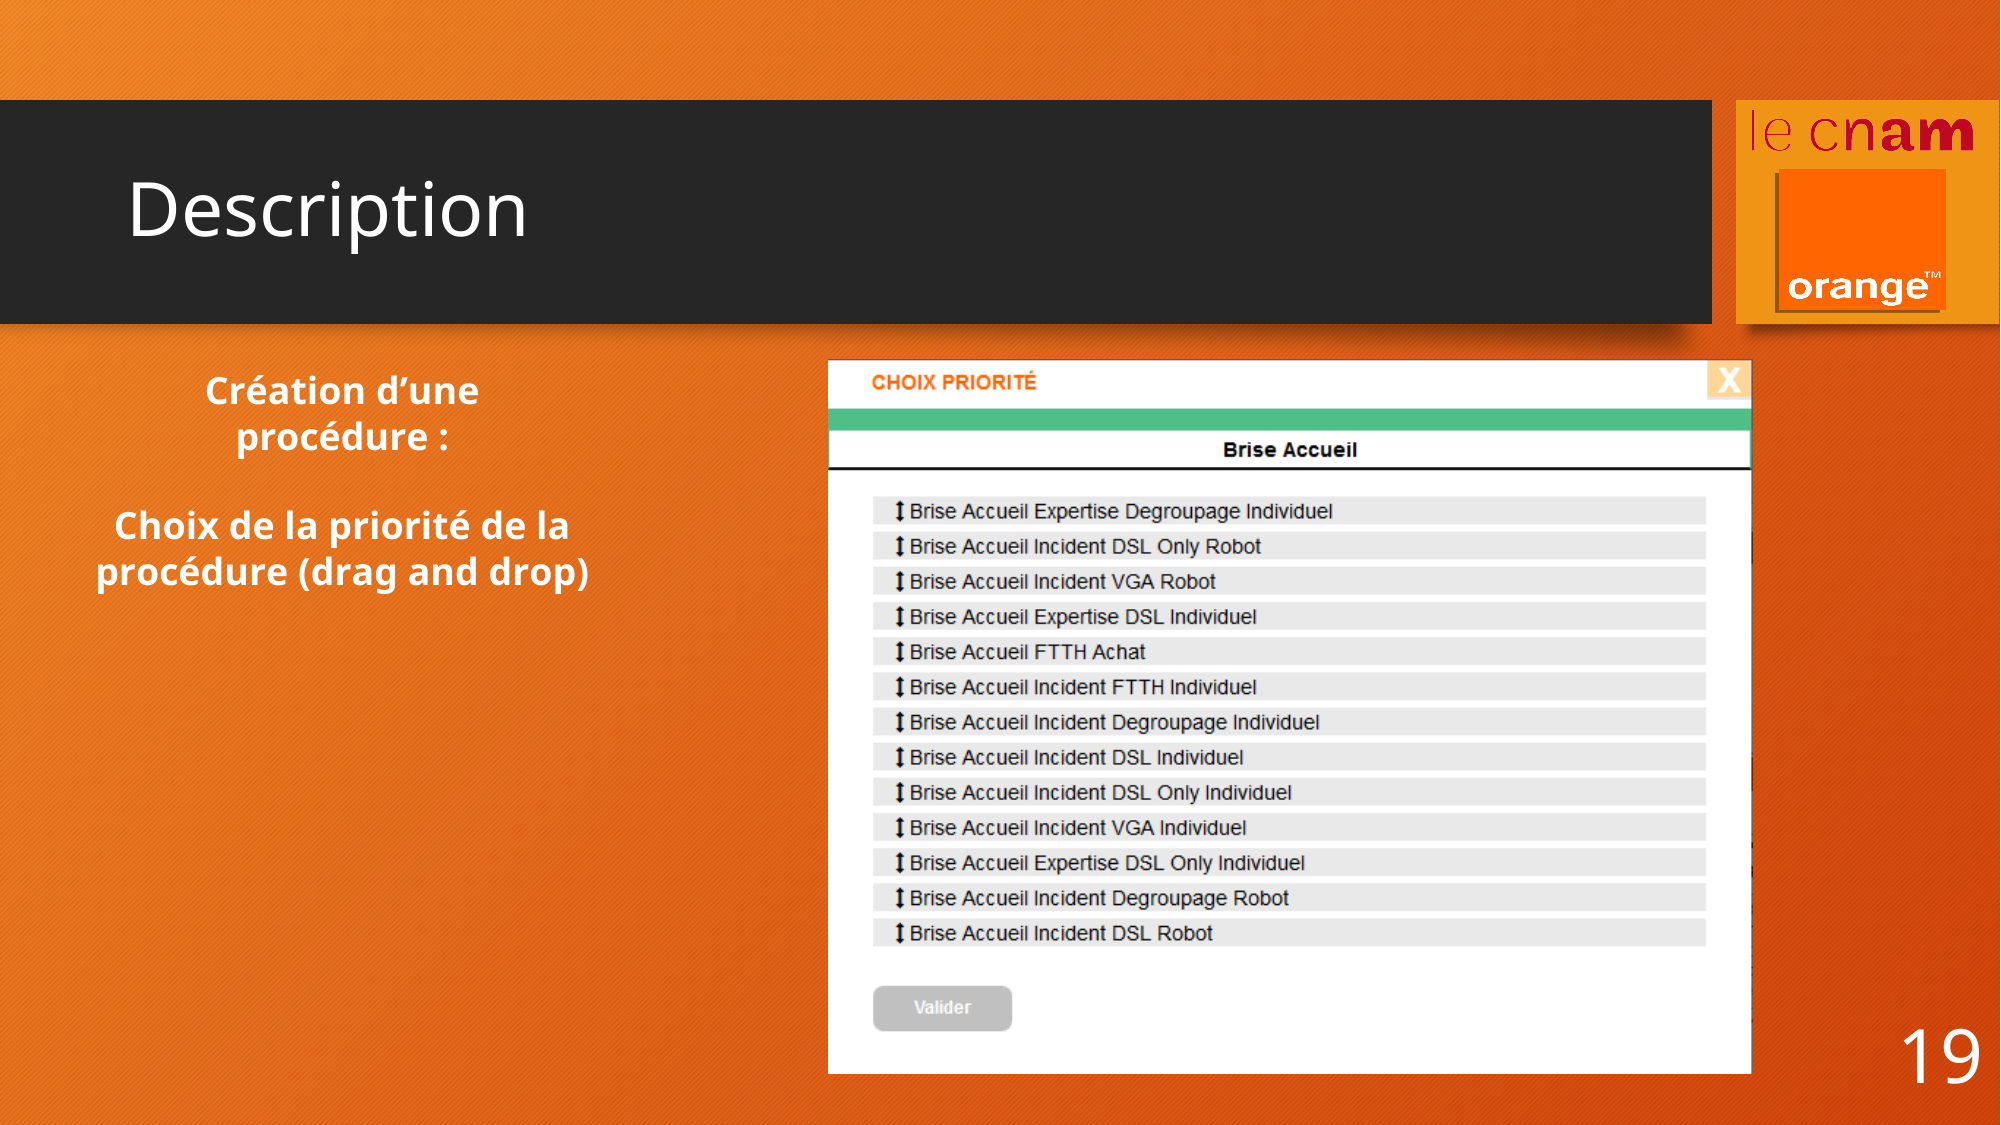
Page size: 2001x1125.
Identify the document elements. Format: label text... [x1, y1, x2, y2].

text_box Création d’une procédure : Choix de la priorité de la procédure (drag and drop) [80, 360, 608, 603]
picture [1779, 169, 1946, 310]
picture [828, 360, 1753, 1074]
title Description [111, 123, 1689, 301]
picture [1752, 110, 1973, 151]
text_box [1882, 970, 2000, 1125]
